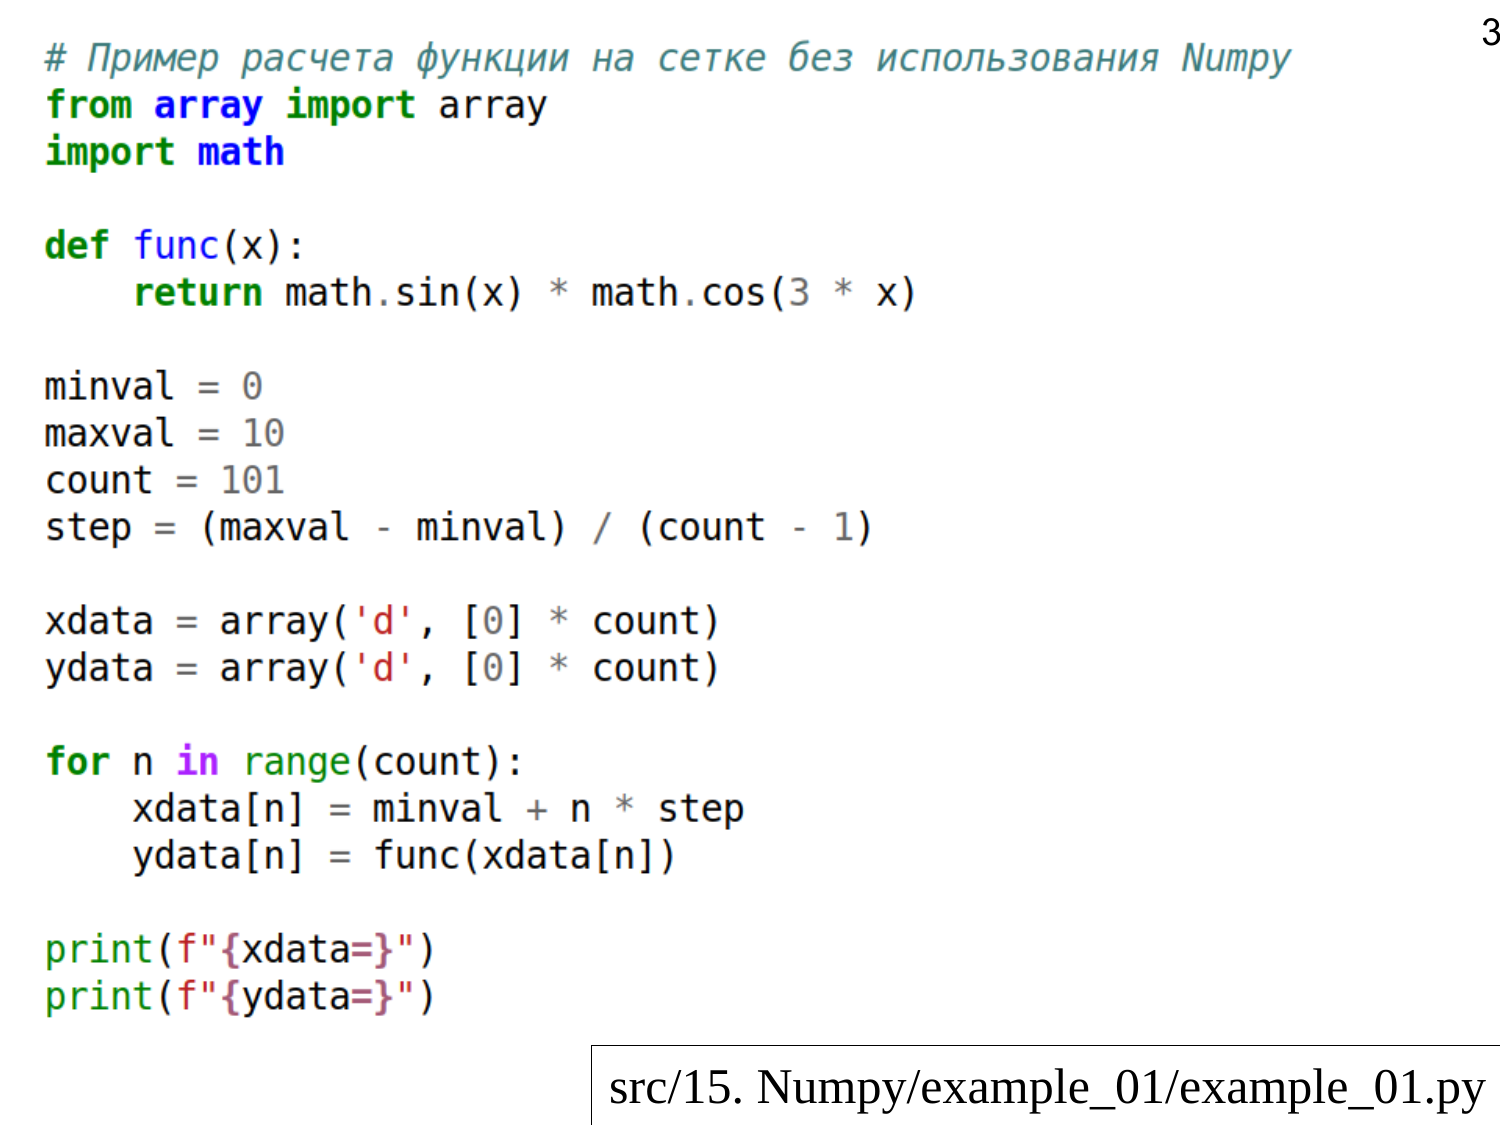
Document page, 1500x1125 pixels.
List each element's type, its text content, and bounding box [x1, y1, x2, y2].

picture [21, 26, 1334, 1030]
text_box src/15. Numpy/example_01/example_01.py [609, 1046, 1500, 1121]
